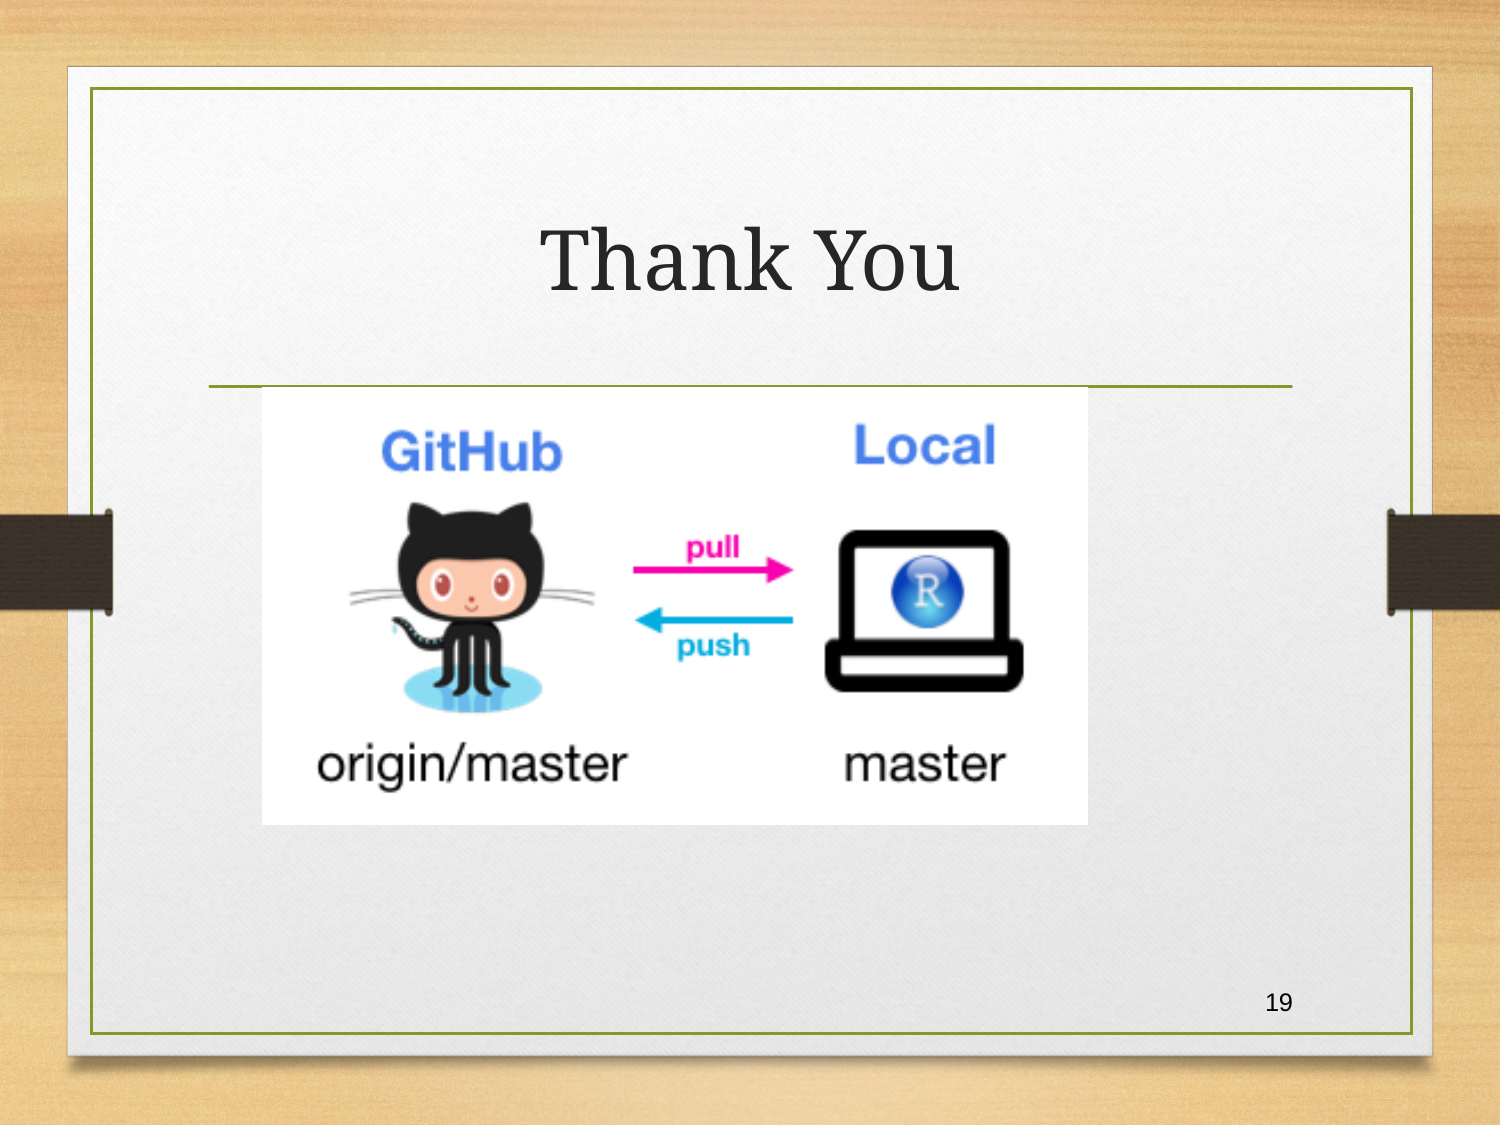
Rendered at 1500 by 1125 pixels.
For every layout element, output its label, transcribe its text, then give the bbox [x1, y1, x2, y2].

picture [0, 0, 1500, 1125]
title Thank You [192, 150, 1309, 365]
text_box <number> [1243, 977, 1309, 1024]
